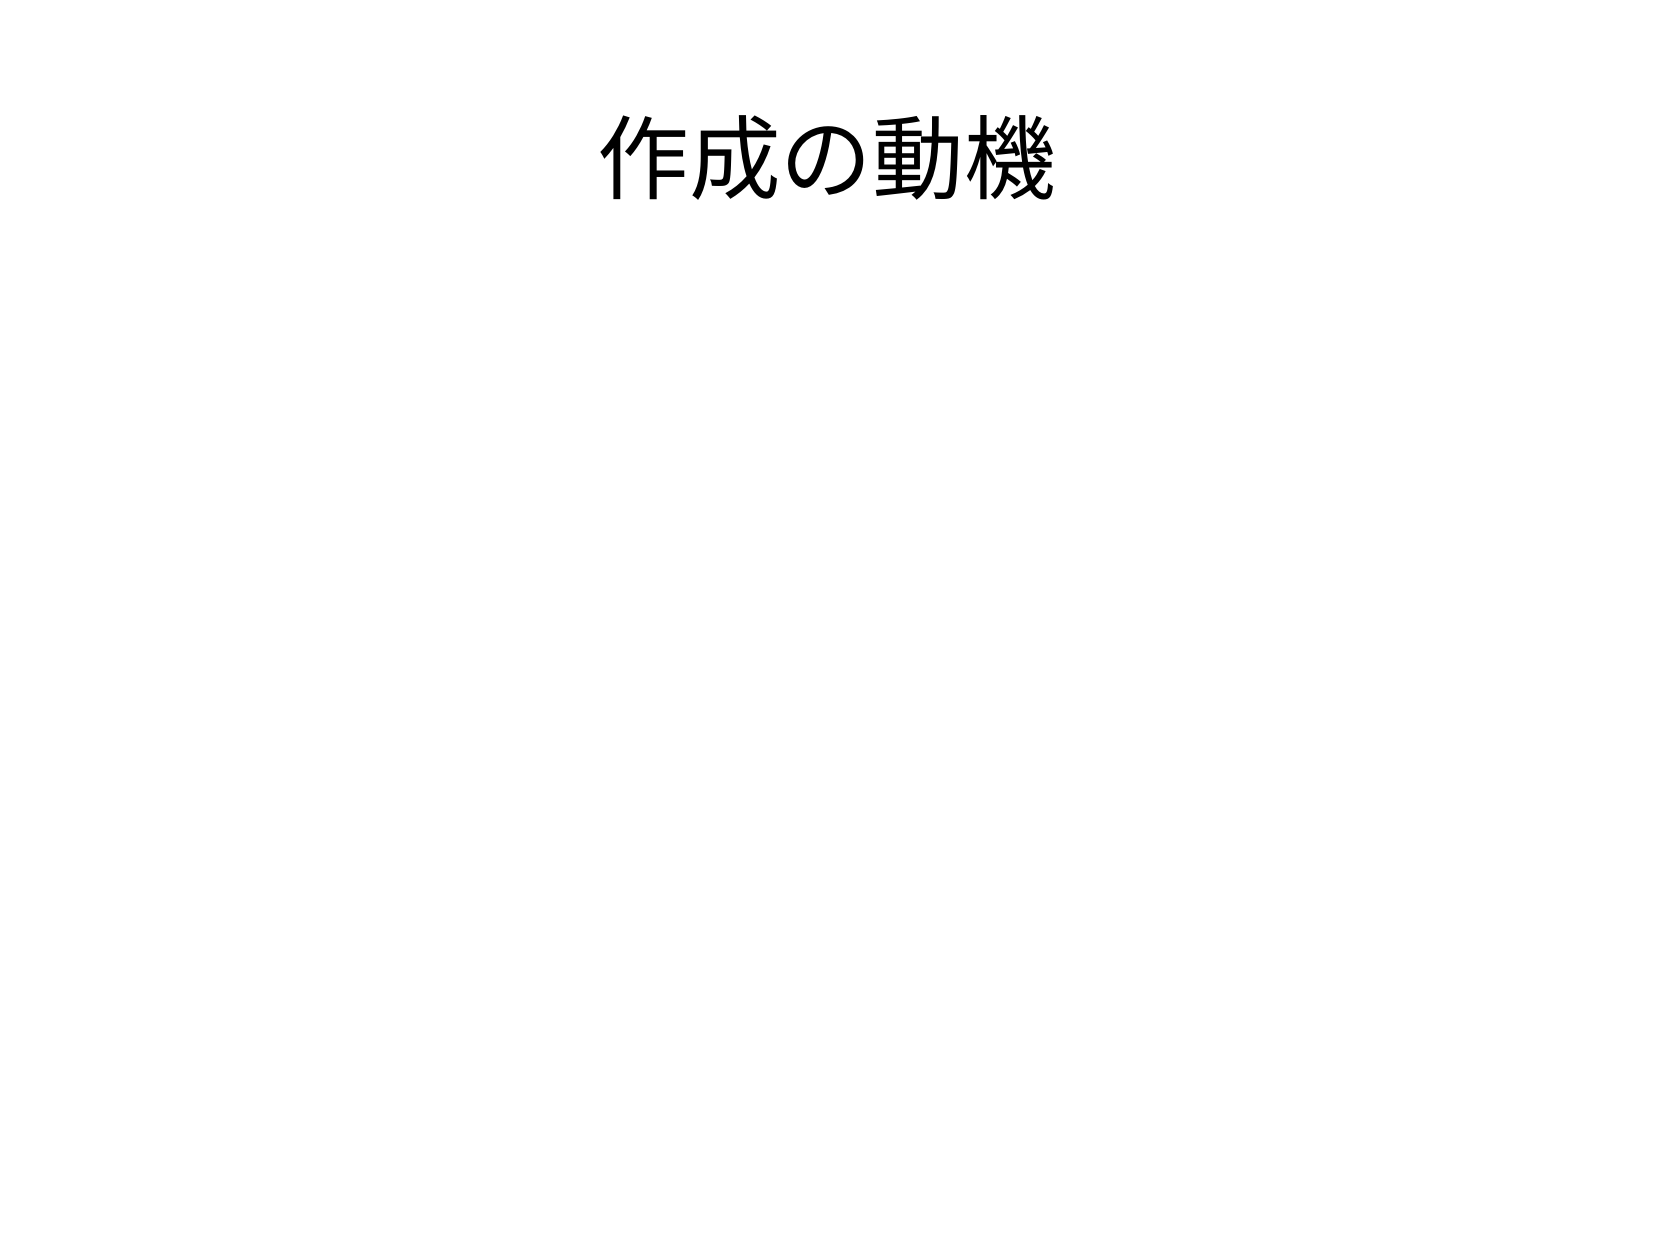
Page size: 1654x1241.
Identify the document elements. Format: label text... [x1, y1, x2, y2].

title 作成の動機 [82, 49, 1571, 257]
